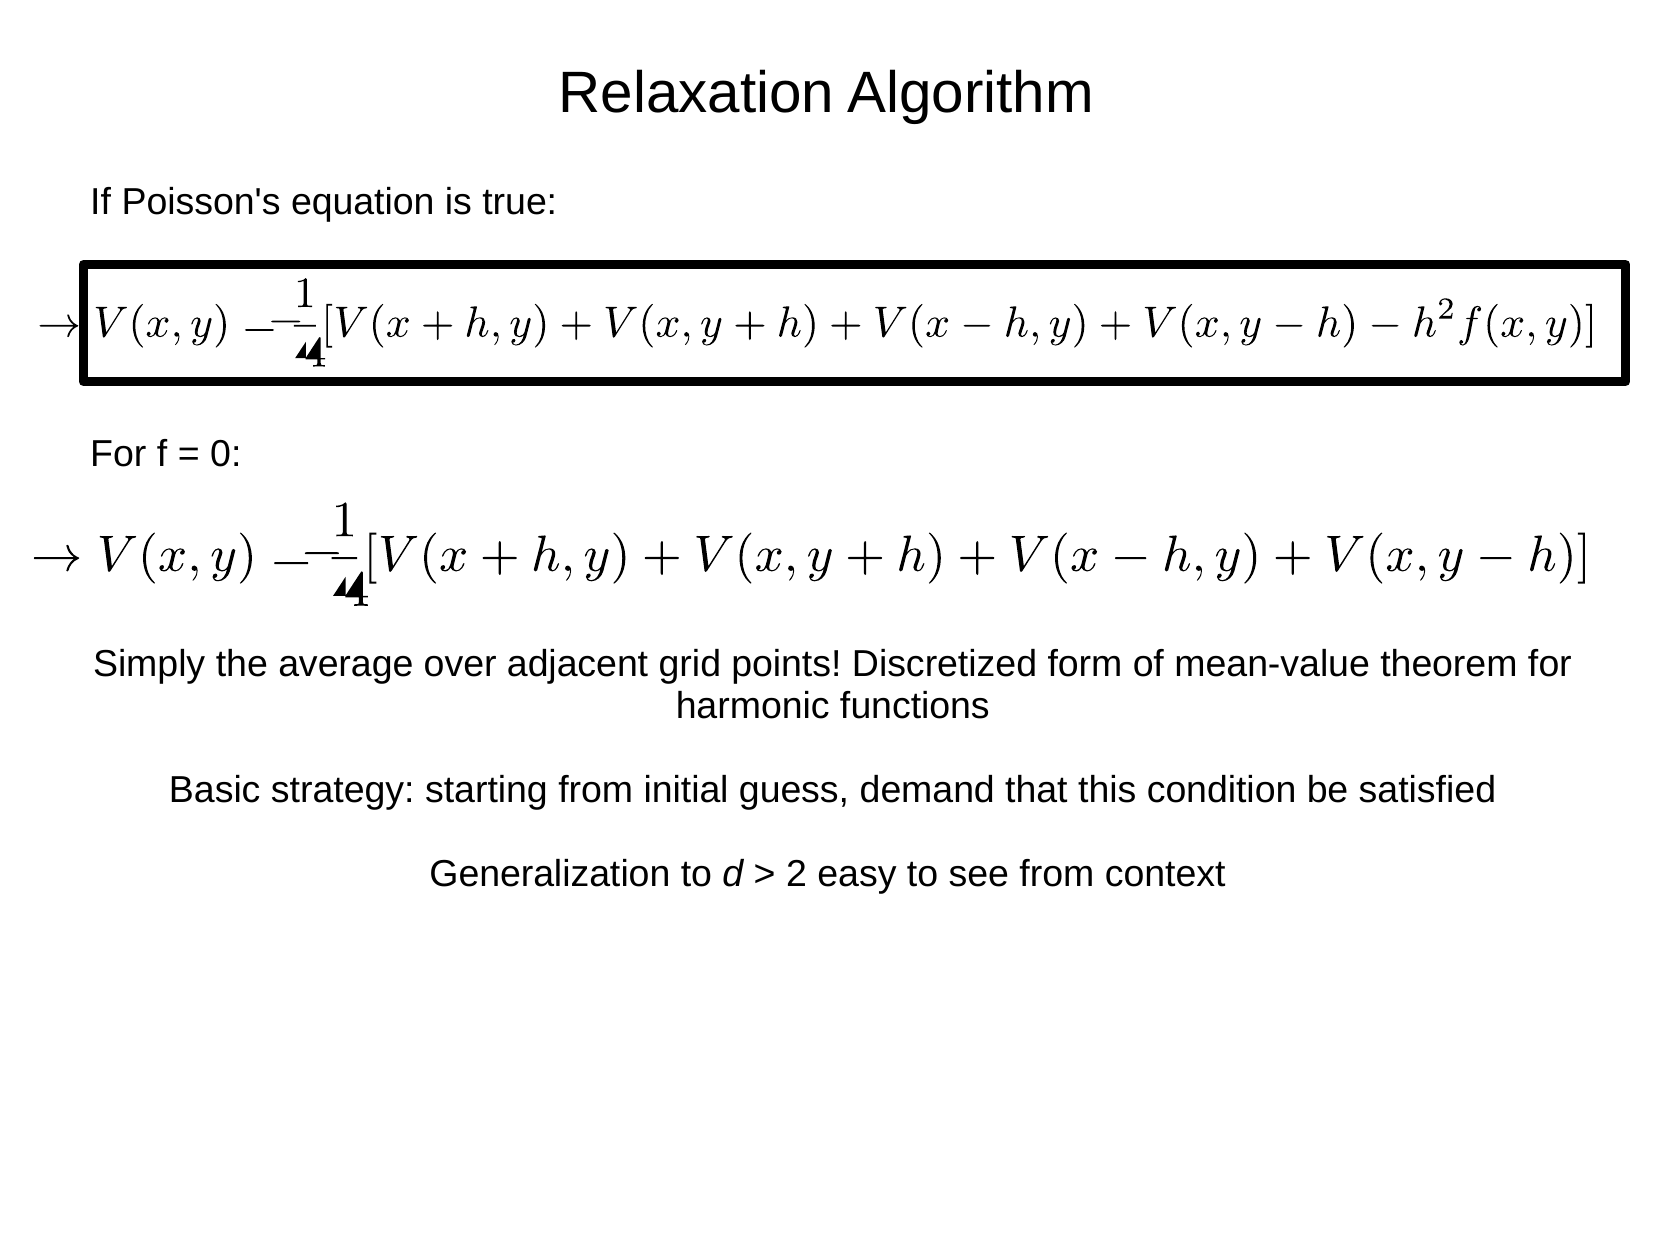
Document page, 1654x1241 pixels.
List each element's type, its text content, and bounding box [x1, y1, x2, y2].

text_box If Poisson's equation is true: For f = 0: Simply the average over adjacent grid points! Discretized form of mean-value theorem for harmonic functions Basic strategy: starting from initial guess, demand that this condition be satisfied Generalization to d > 2 easy to see from context [75, 172, 1591, 279]
title Relaxation Algorithm [82, 49, 1571, 136]
text_box If Poisson's equation is true: For f = 0: Simply the average over adjacent grid points! Discretized form of mean-value theorem for harmonic functions Basic strategy: starting from initial guess, demand that this condition be satisfied Generalization to d > 2 easy to see from context [75, 606, 1591, 902]
text_box [31, 502, 1592, 606]
text_box If Poisson's equation is true: For f = 0: Simply the average over adjacent grid points! Discretized form of mean-value theorem for harmonic functions Basic strategy: starting from initial guess, demand that this condition be satisfied Generalization to d > 2 easy to see from context [75, 367, 1591, 503]
text_box [37, 264, 1626, 382]
